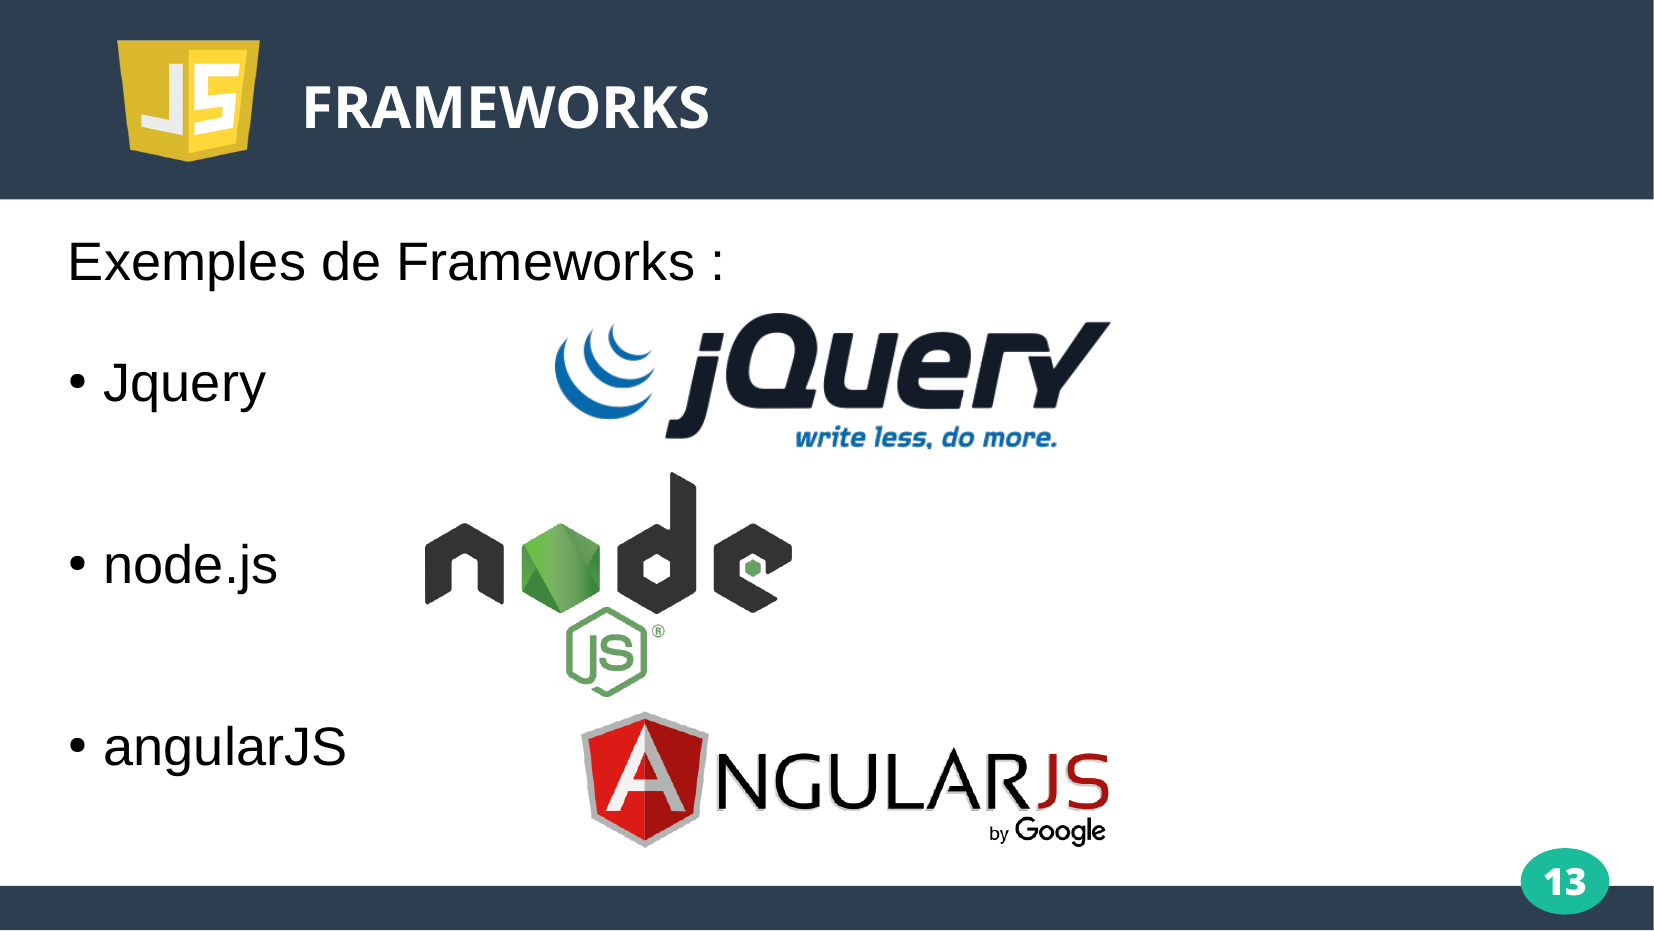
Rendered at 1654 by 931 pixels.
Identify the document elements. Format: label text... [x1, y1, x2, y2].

picture [578, 708, 1111, 851]
picture [28, 33, 349, 169]
text_box Exemples de Frameworks : Jquery node.js angularJS [53, 224, 1601, 807]
text_box FRAMEWORKS [286, 59, 1560, 206]
picture [555, 313, 1111, 449]
picture [425, 472, 792, 697]
